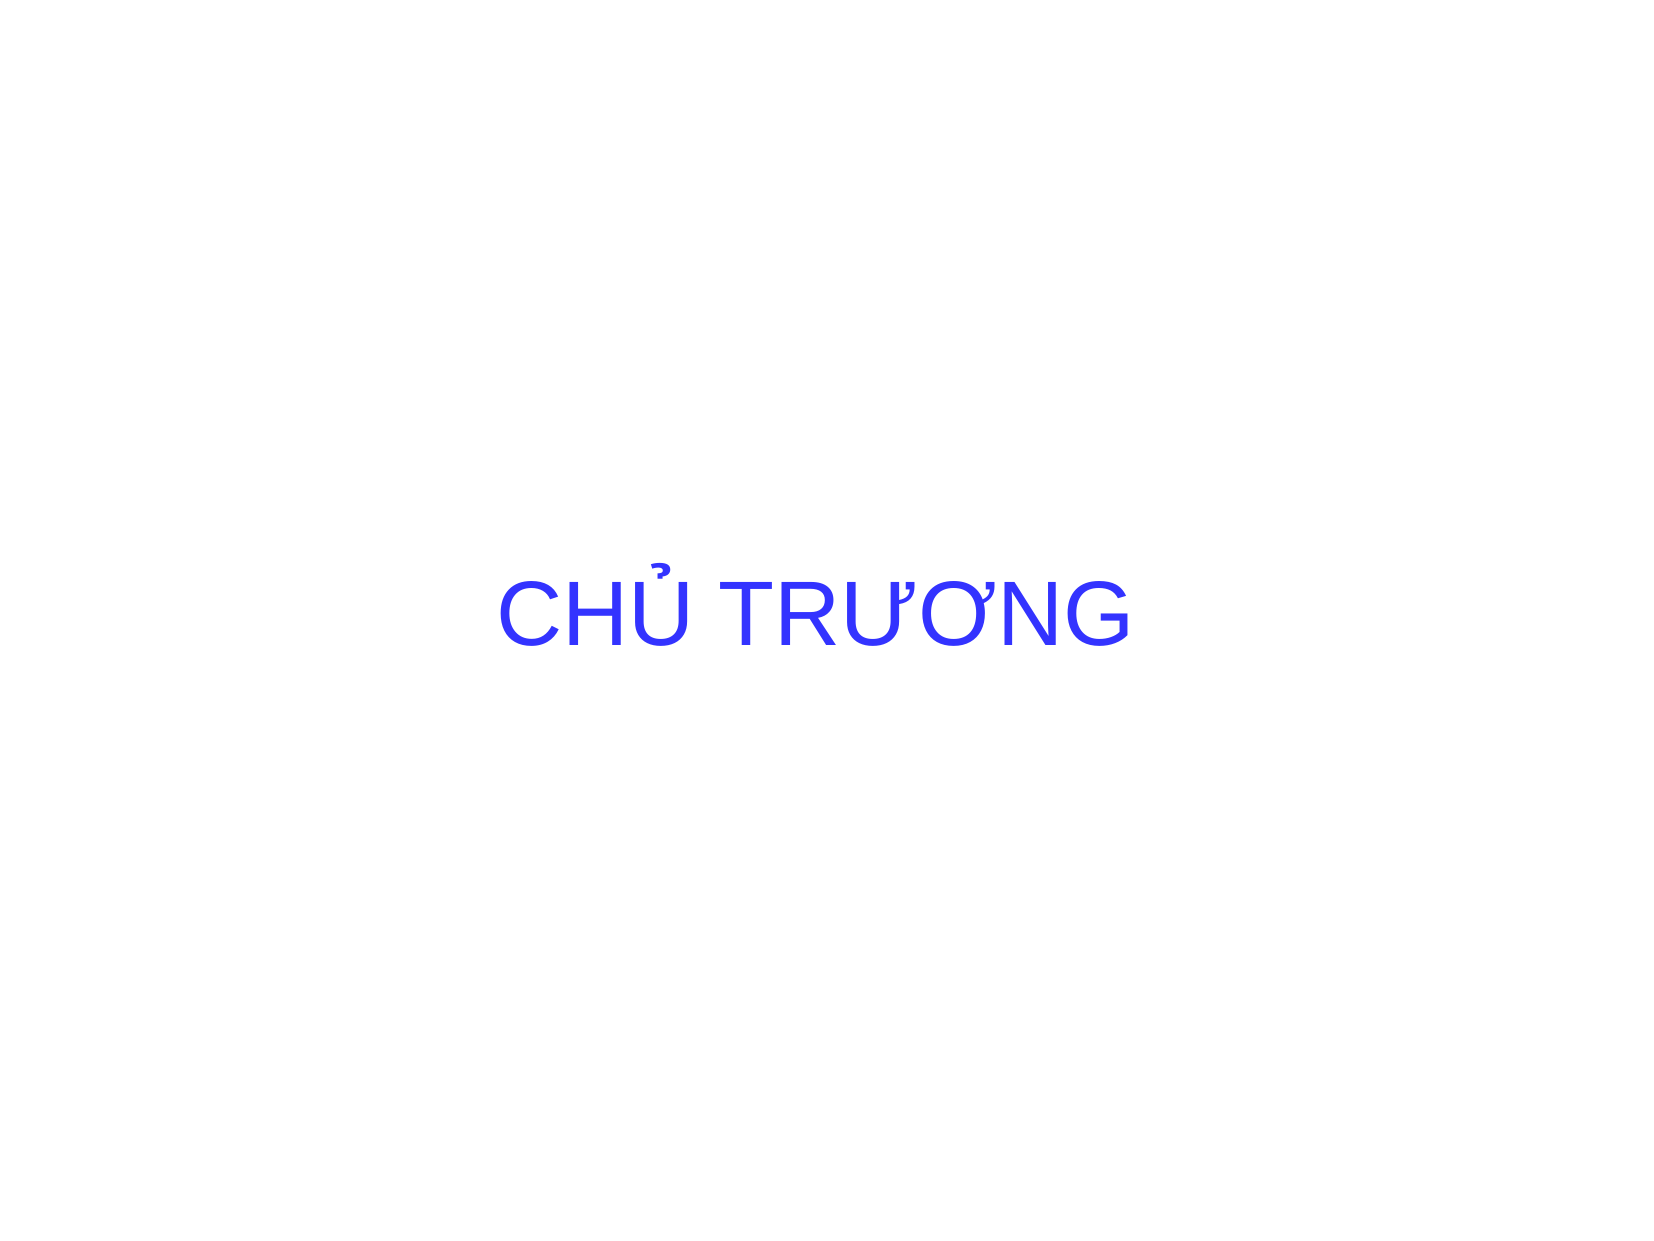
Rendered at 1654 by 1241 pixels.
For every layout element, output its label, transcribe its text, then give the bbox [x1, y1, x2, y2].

title CHỦ TRƯƠNG [71, 510, 1561, 718]
